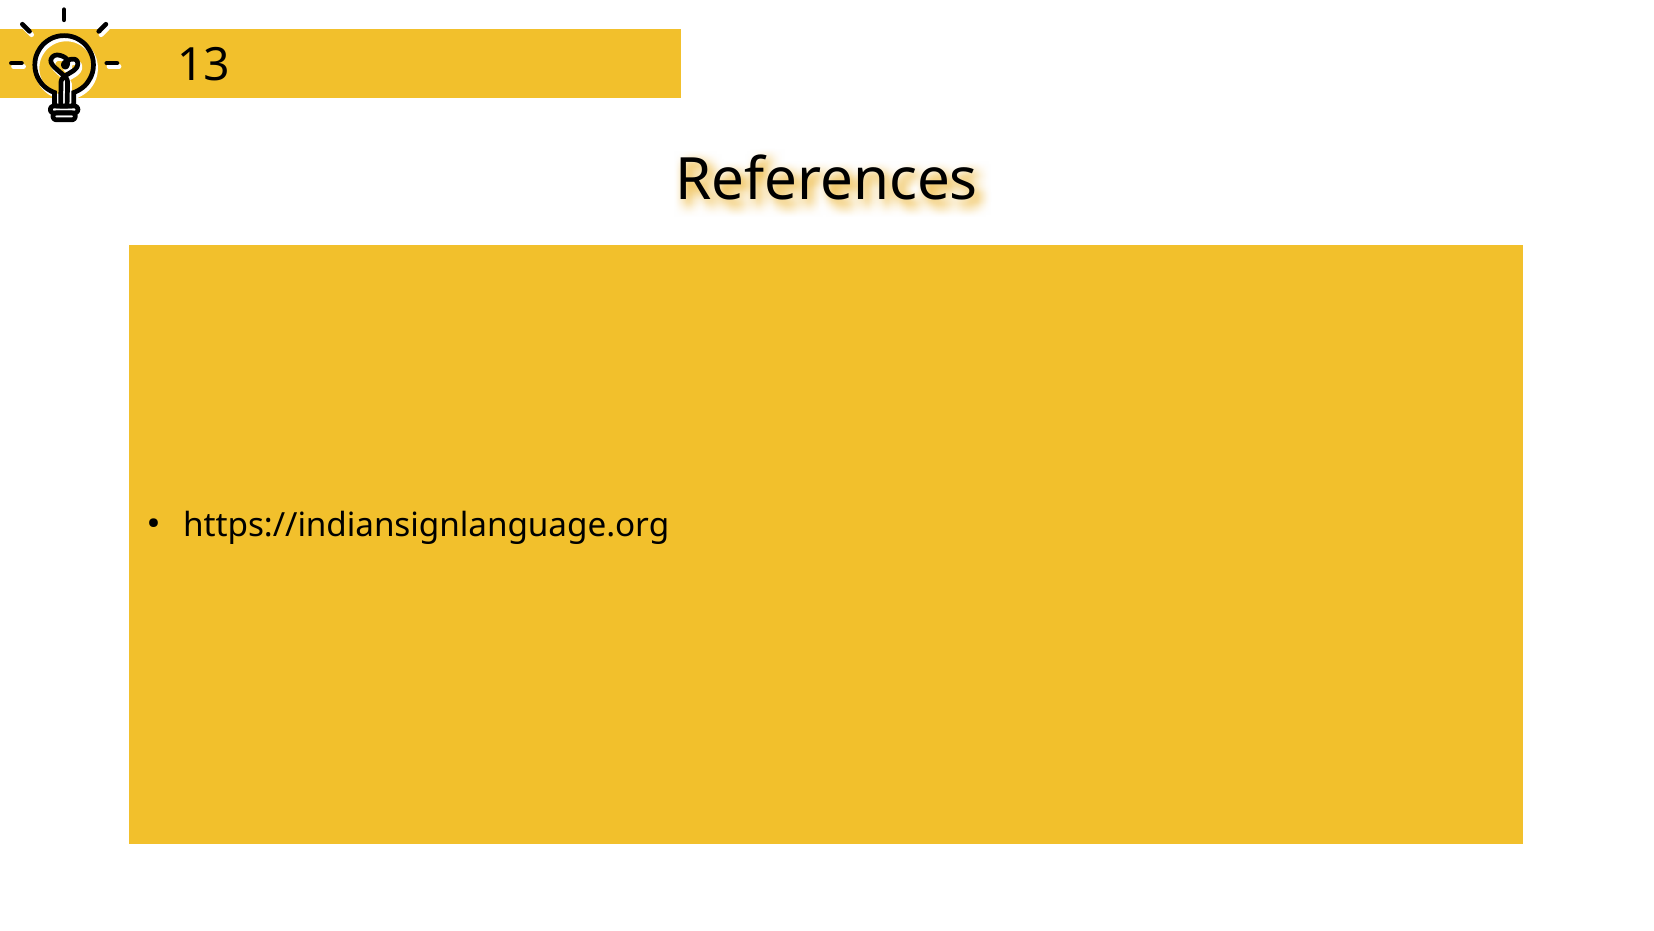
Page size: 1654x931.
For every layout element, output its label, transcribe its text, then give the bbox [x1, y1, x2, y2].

text_box https://indiansignlanguage.org [147, 265, 1506, 827]
title 13 [177, 29, 623, 97]
title References [147, 118, 1506, 237]
